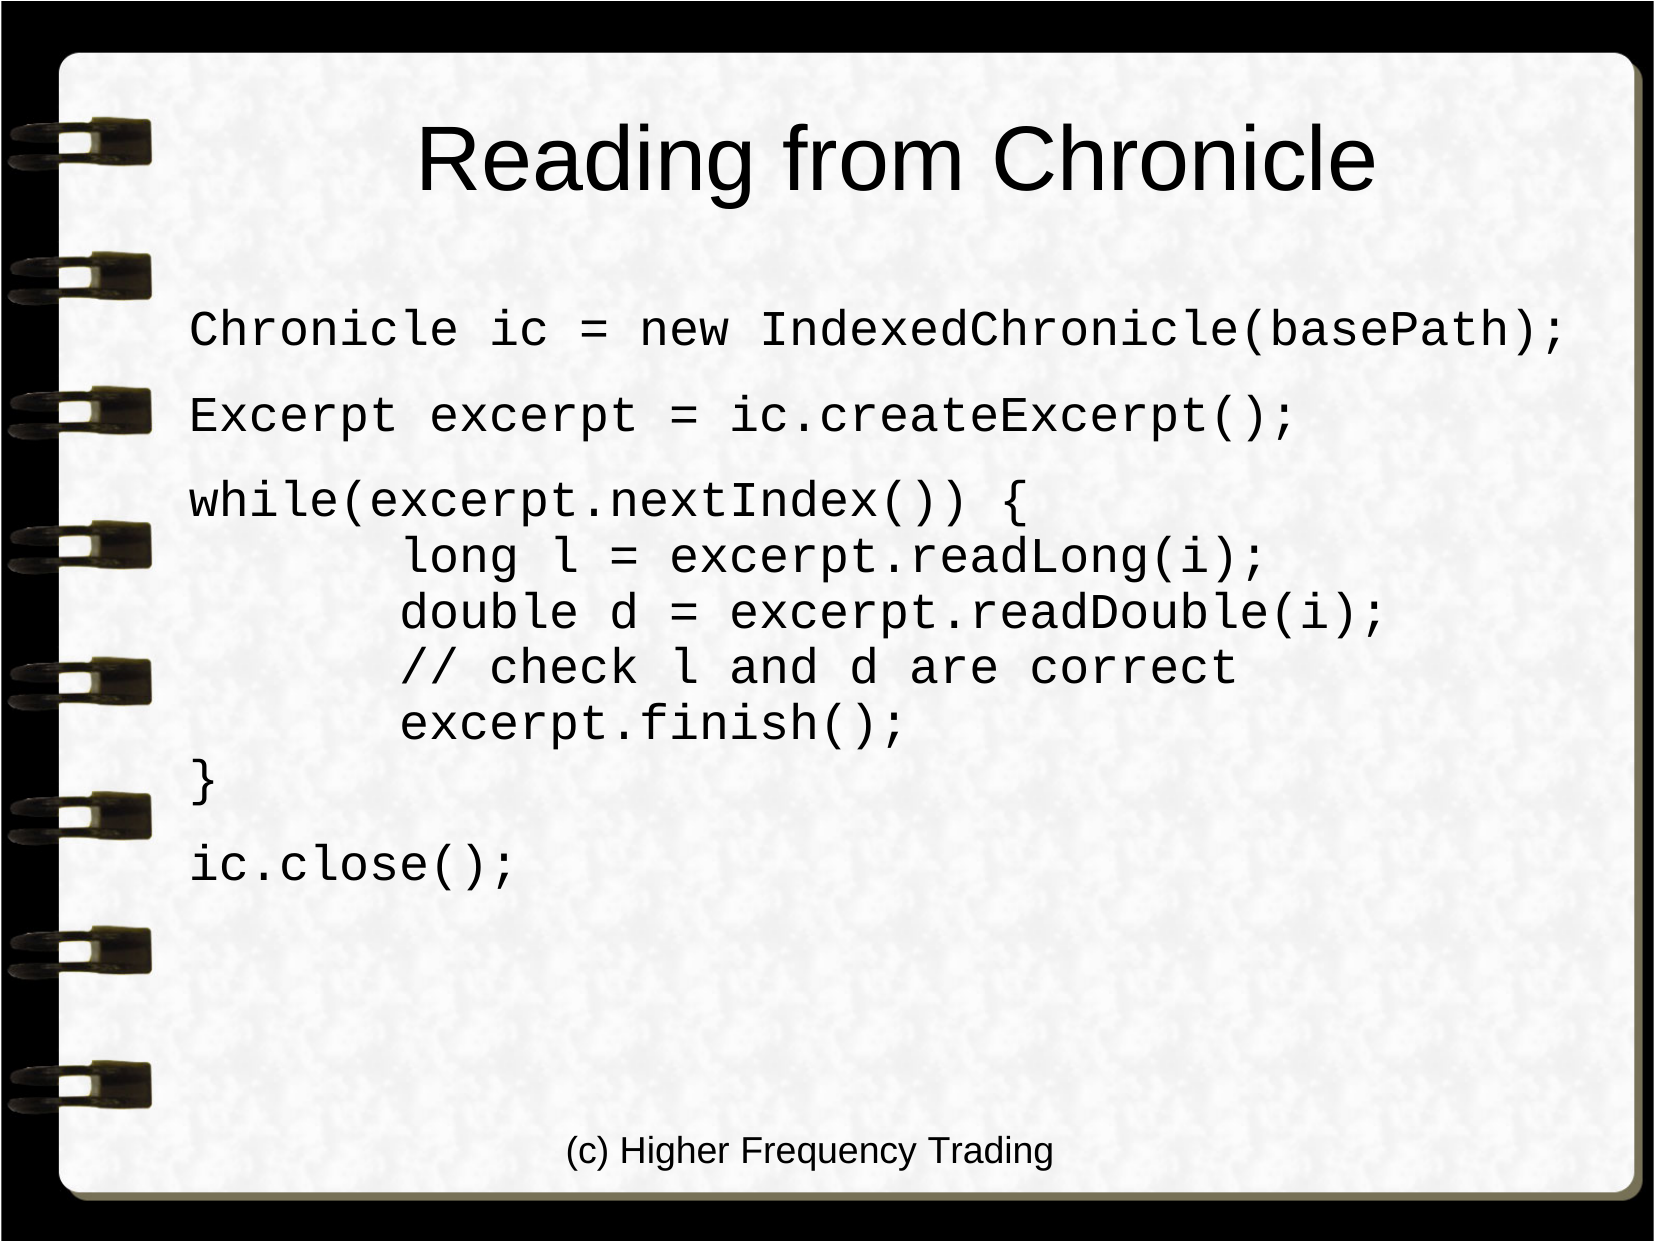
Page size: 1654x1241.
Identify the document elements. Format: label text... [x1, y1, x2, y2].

list Chronicle ic = new IndexedChronicle(basePath); Excerpt excerpt = ic.createExcerpt(); while(excerpt.nextIndex()) { long l = excerpt.readLong(i); double d = excerpt.readDouble(i); // check l and d are correct excerpt.finish(); } ic.close(); [188, 296, 1607, 1111]
title Reading from Chronicle [153, 52, 1642, 260]
picture [1, 1, 1654, 1241]
